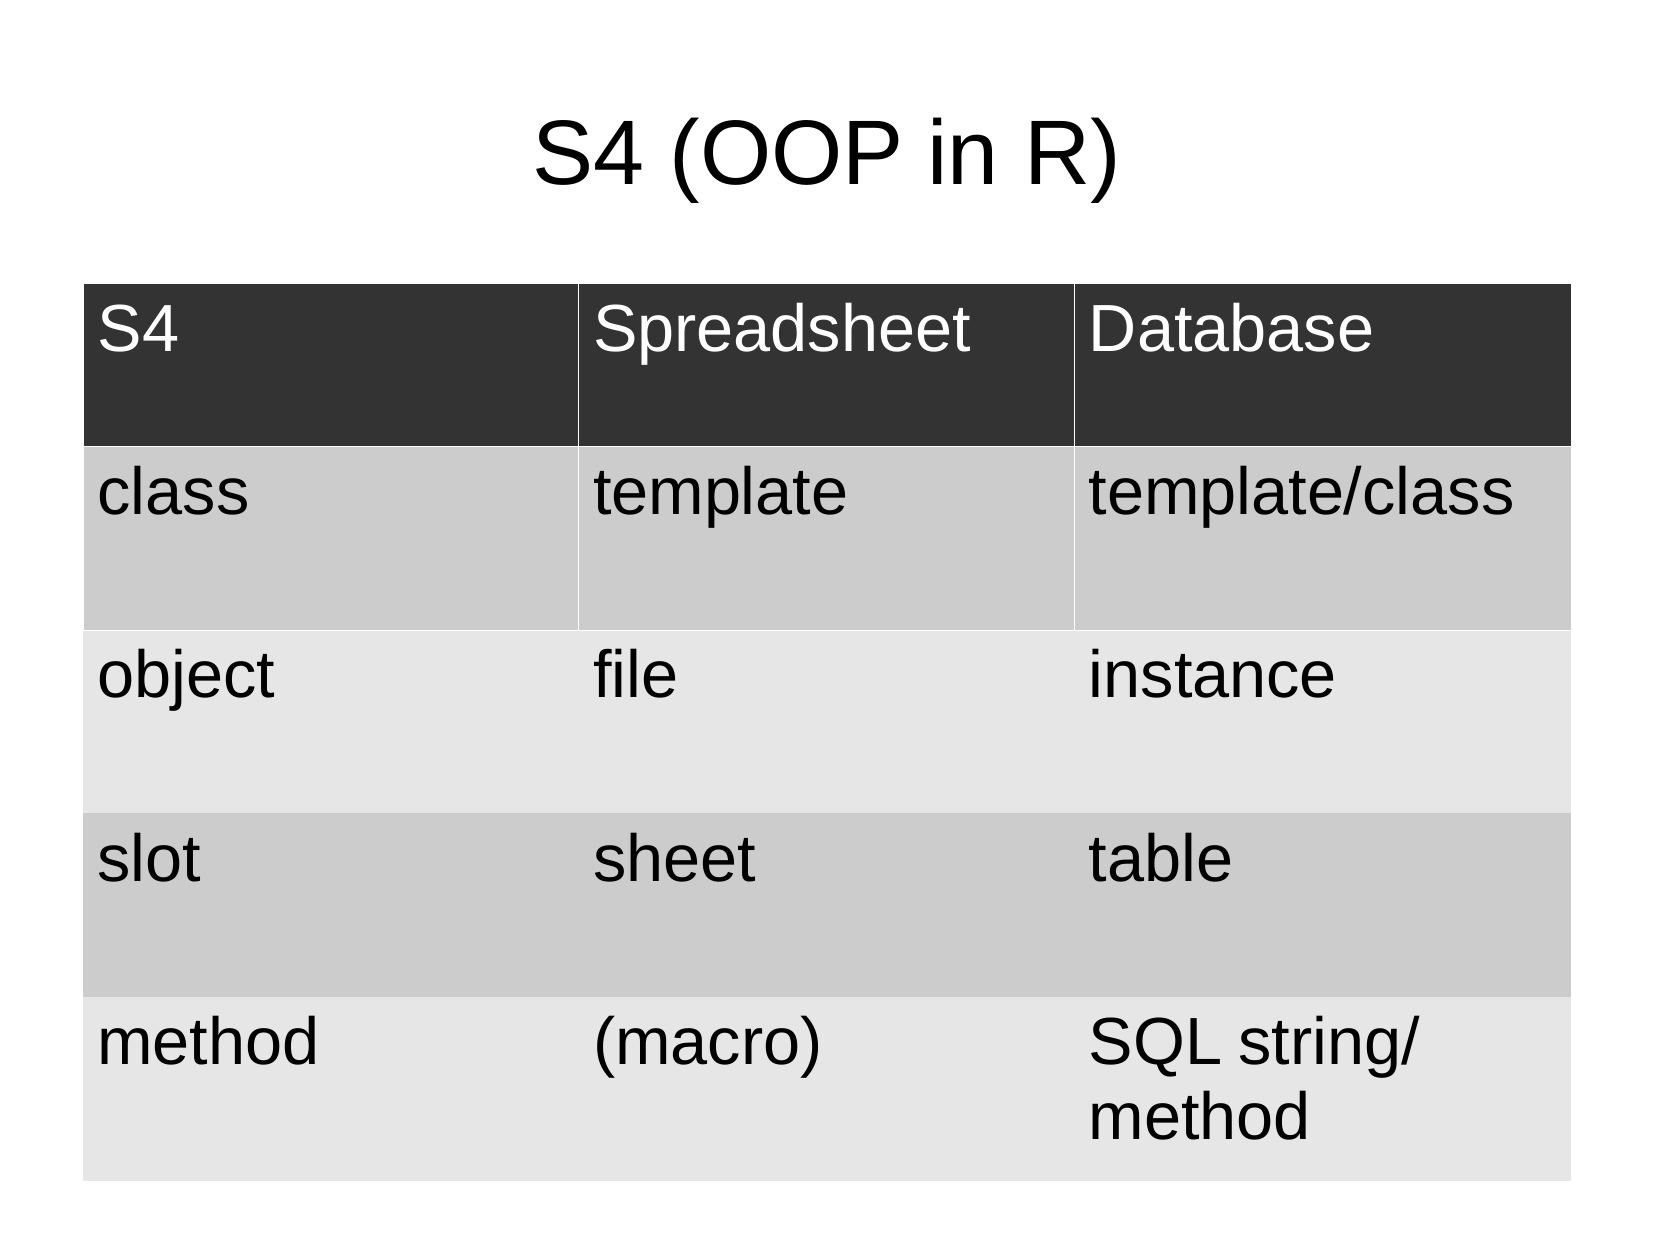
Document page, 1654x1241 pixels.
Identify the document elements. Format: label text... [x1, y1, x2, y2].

table_cell sheet [578, 813, 1074, 997]
table_header S4 [84, 284, 578, 446]
table_cell template/class [1075, 447, 1571, 630]
table_cell object [83, 631, 578, 813]
table_cell table [1074, 813, 1571, 997]
table_cell file [578, 631, 1074, 813]
table_cell instance [1074, 631, 1571, 813]
table_cell template [579, 447, 1074, 630]
table_cell slot [83, 813, 578, 997]
table_cell SQL string/ method [1074, 997, 1571, 1181]
table_cell method [83, 997, 578, 1181]
table_cell (macro) [578, 997, 1074, 1181]
table_header Database [1075, 284, 1571, 446]
table_cell class [84, 447, 578, 630]
table_header Spreadsheet [579, 284, 1074, 446]
title S4 (OOP in R) [82, 49, 1571, 257]
